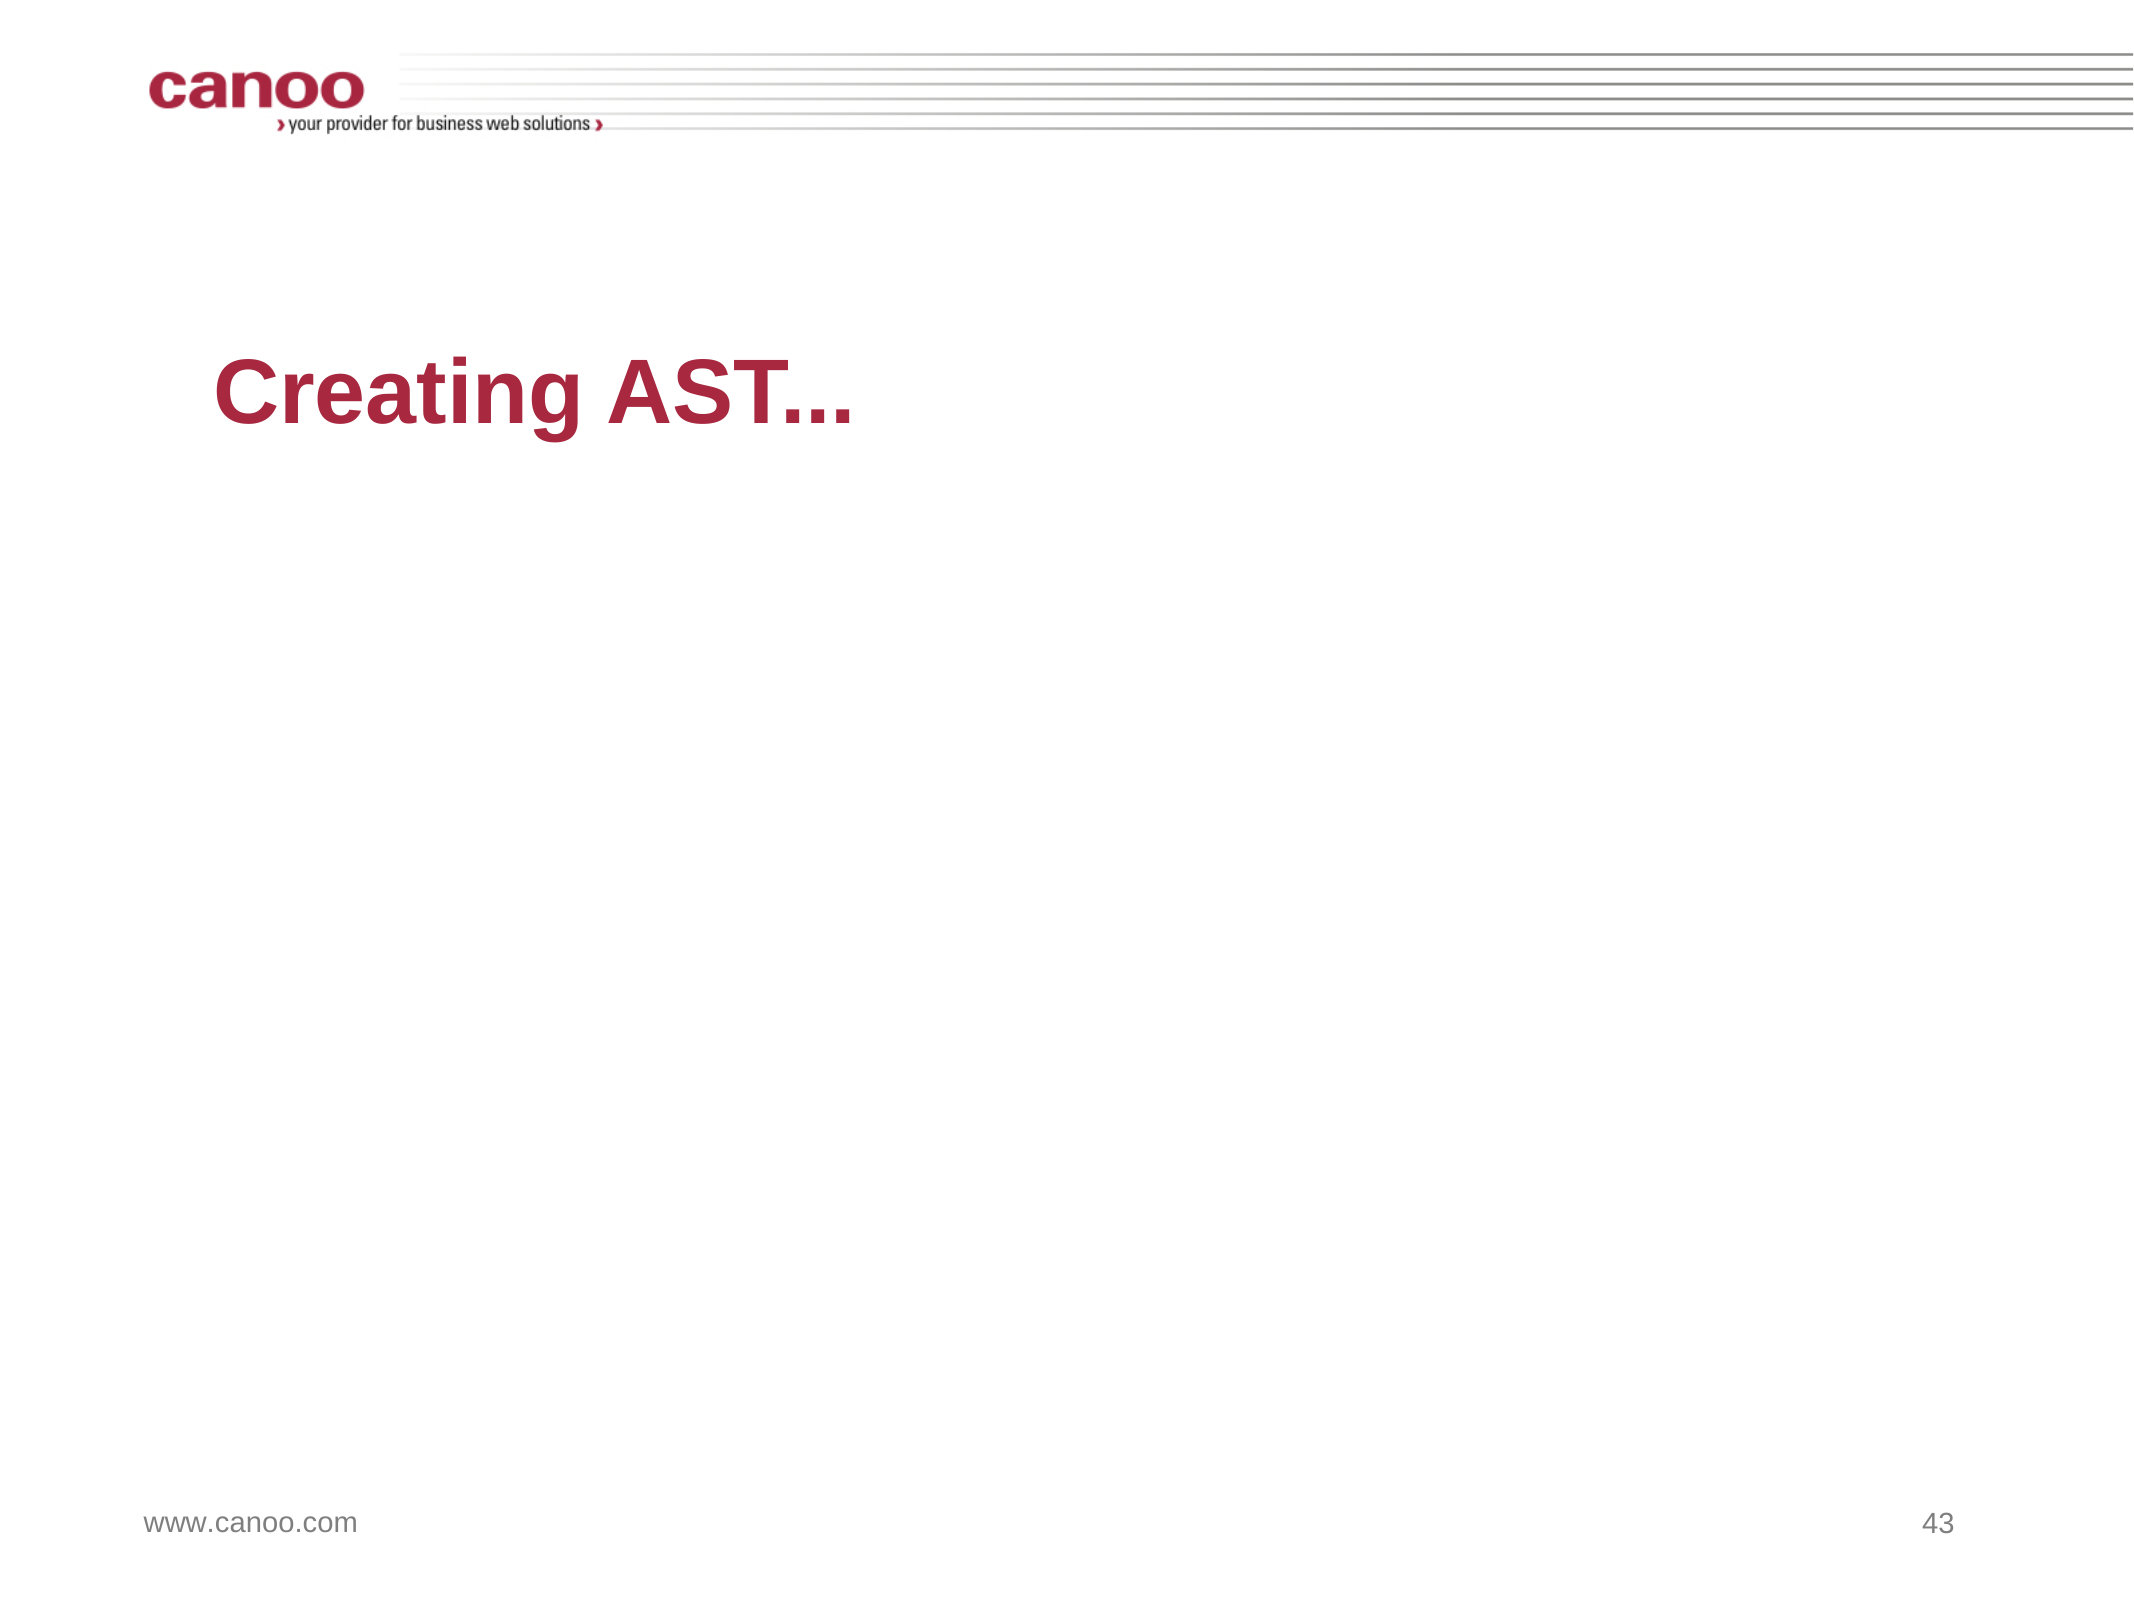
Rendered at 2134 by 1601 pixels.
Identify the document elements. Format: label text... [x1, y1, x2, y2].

text_box <number> [1912, 1496, 1965, 1547]
title Creating AST... [204, 220, 2020, 451]
picture [0, 21, 2134, 188]
